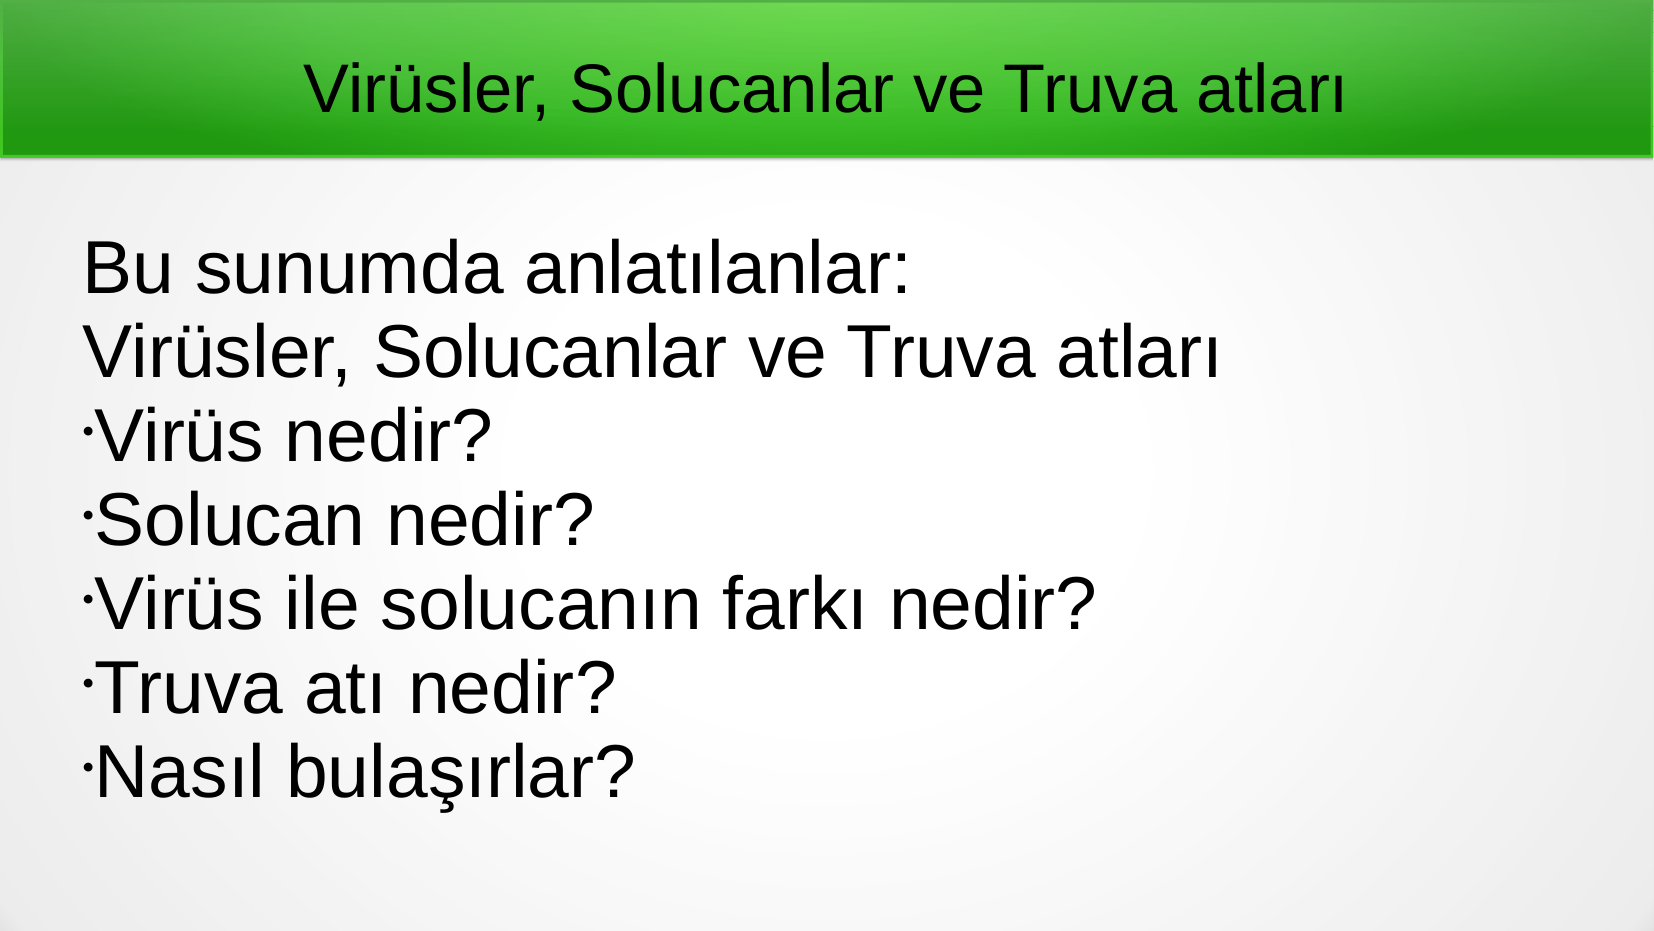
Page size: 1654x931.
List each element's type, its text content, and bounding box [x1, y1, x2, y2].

title Virüsler, Solucanlar ve Truva atları [82, 35, 1571, 142]
subtitle Bu sunumda anlatılanlar: Virüsler, Solucanlar ve Truva atları Virüs nedir? Solucan nedir? Virüs ile solucanın farkı nedir? Truva atı nedir? Nasıl bulaşırlar? [82, 165, 1571, 875]
